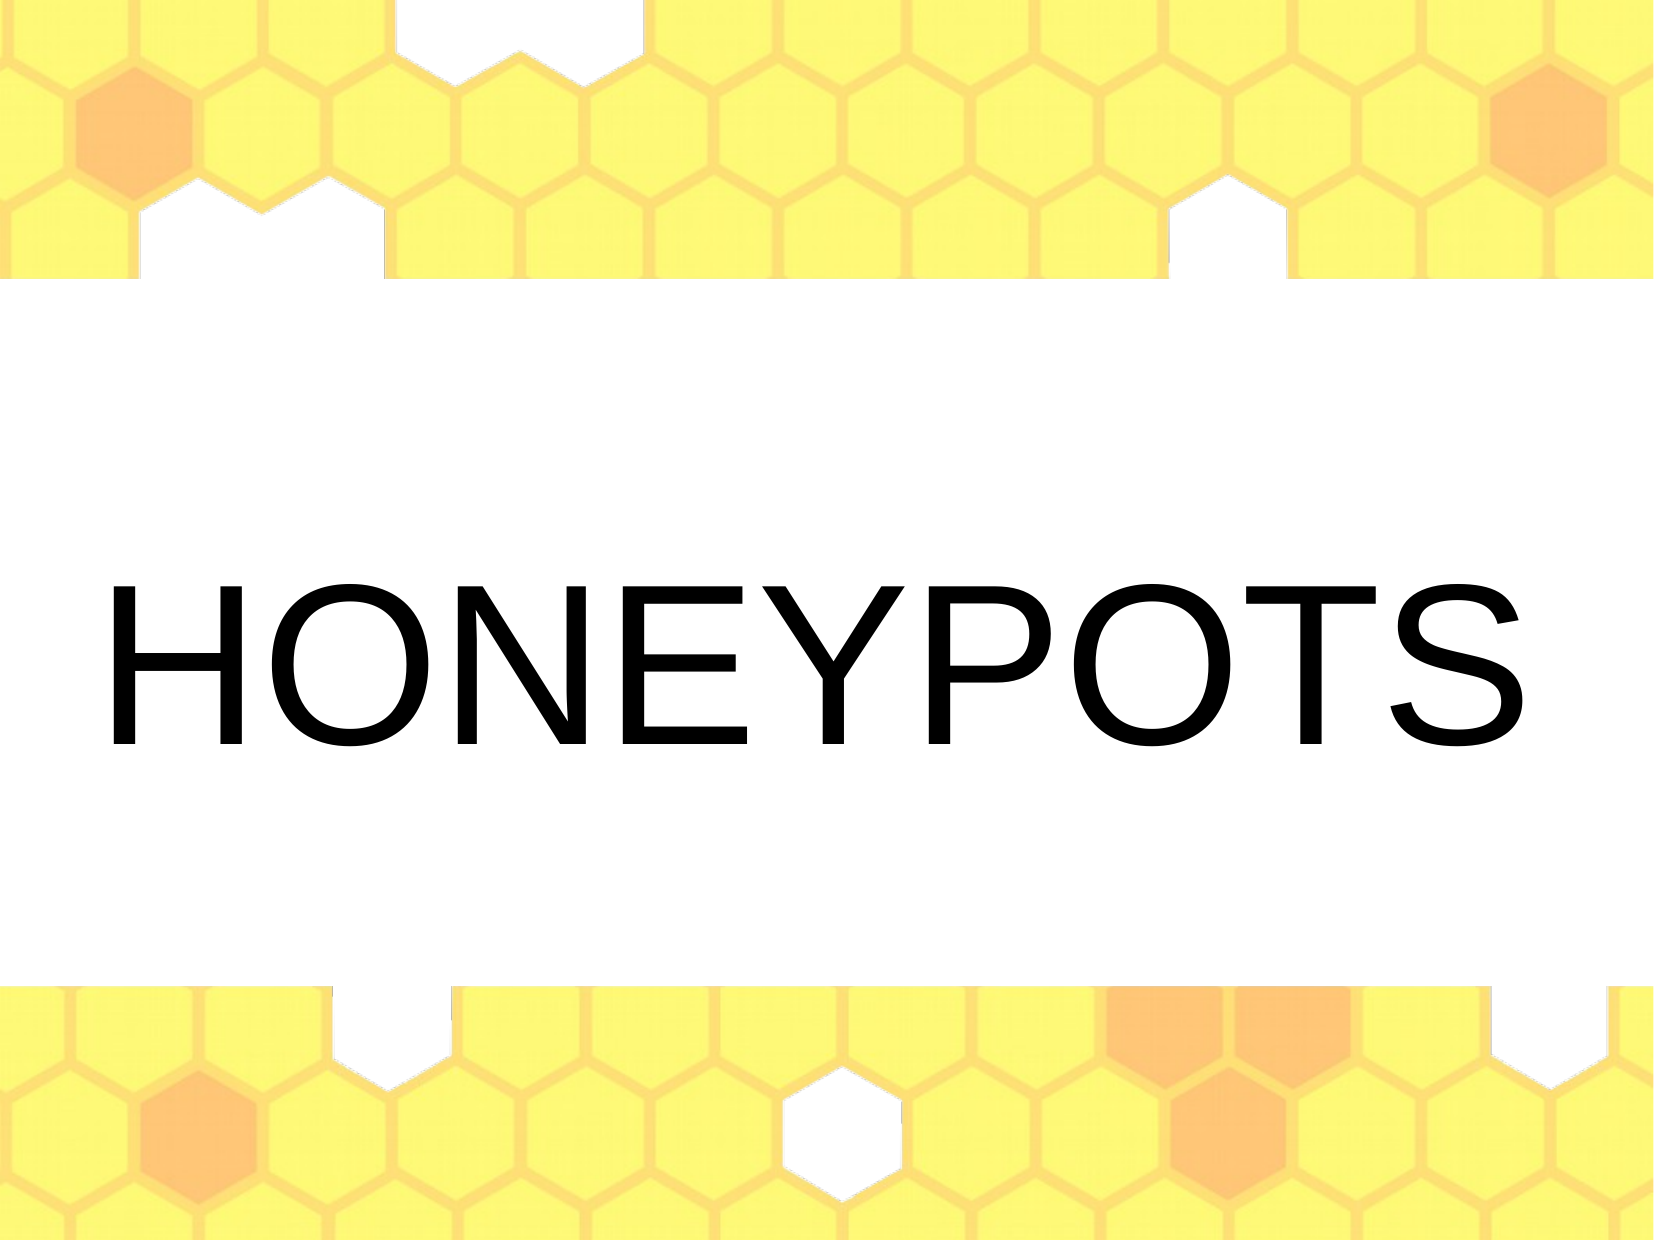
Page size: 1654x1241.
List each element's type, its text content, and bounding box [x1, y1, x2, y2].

picture [0, 986, 1654, 1240]
picture [0, 0, 1654, 279]
title HONEYPOTS [71, 531, 1560, 798]
